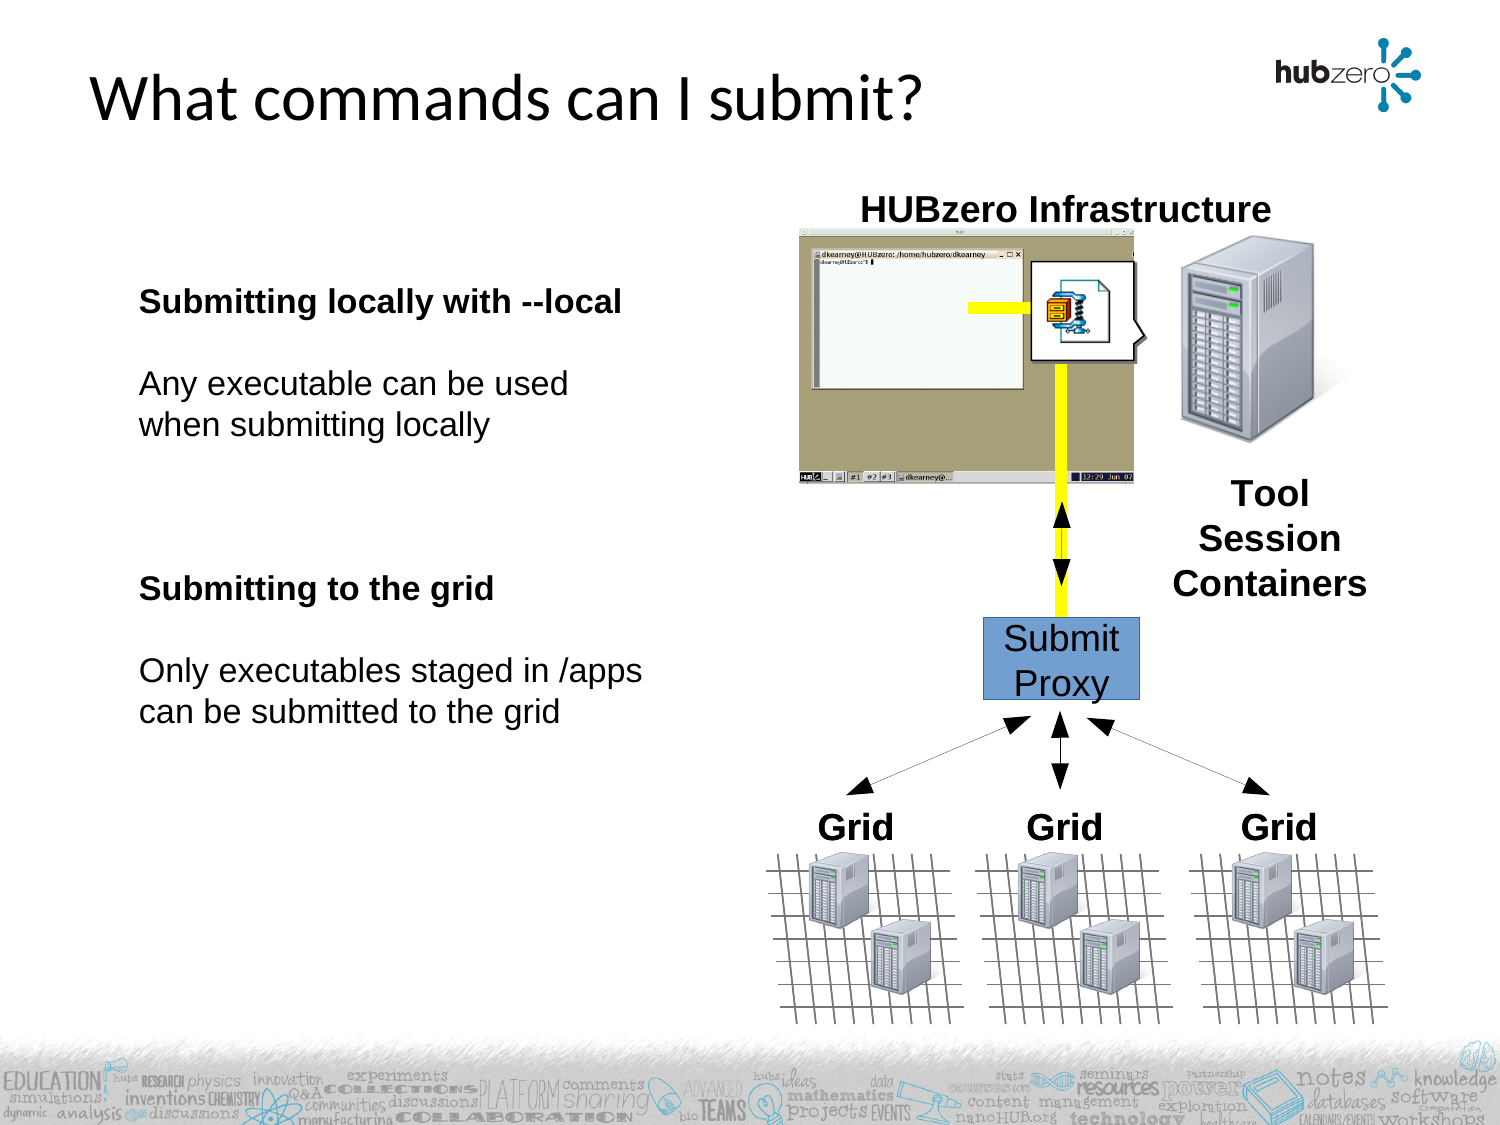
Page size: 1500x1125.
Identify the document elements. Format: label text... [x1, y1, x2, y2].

text_box Submitting locally with --local Any executable can be used when submitting locally Submitting to the grid Only executables staged in /apps can be submitted to the grid [124, 272, 712, 779]
text_box HUBzero Infrastructure [845, 177, 1288, 238]
text_box Grid [1011, 795, 1119, 856]
text_box Grid [1225, 795, 1333, 856]
title What commands can I submit? [75, 44, 1425, 144]
picture [0, 1034, 1500, 1125]
text_box Grid [802, 795, 910, 856]
text_box Tool Session Containers [1157, 461, 1395, 612]
text_box Submit Proxy [983, 617, 1140, 700]
picture [1006, 849, 1164, 998]
picture [1067, 361, 1134, 484]
picture [1156, 228, 1367, 451]
text_box [1031, 261, 1145, 361]
picture [1220, 849, 1378, 998]
picture [797, 849, 955, 998]
picture [1039, 272, 1117, 351]
picture [799, 228, 1134, 484]
picture [1272, 35, 1424, 44]
